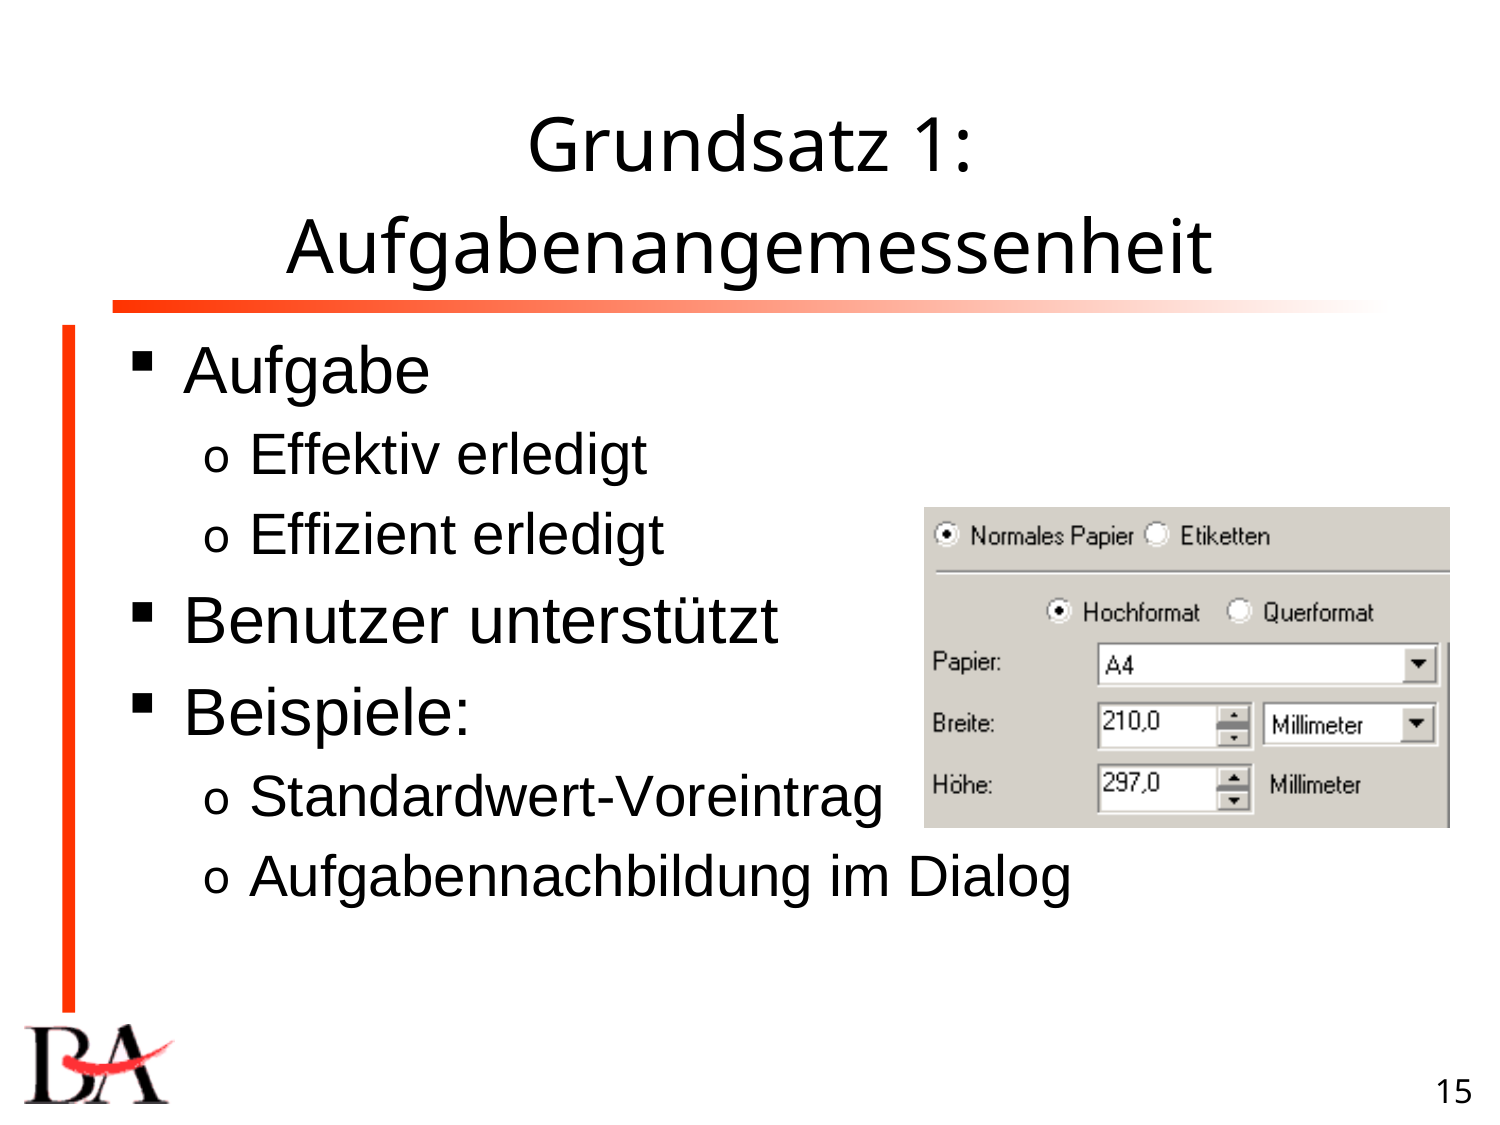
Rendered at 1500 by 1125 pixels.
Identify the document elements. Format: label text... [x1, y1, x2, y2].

title Grundsatz 1: Aufgabenangemessenheit [112, 80, 1388, 308]
list Aufgabe Effektiv erledigt Effizient erledigt Benutzer unterstützt Beispiele: Standardwert-Voreintrag Aufgabennachbildung im Dialog [112, 324, 1388, 1051]
picture [24, 1024, 175, 1104]
picture [924, 507, 1450, 828]
